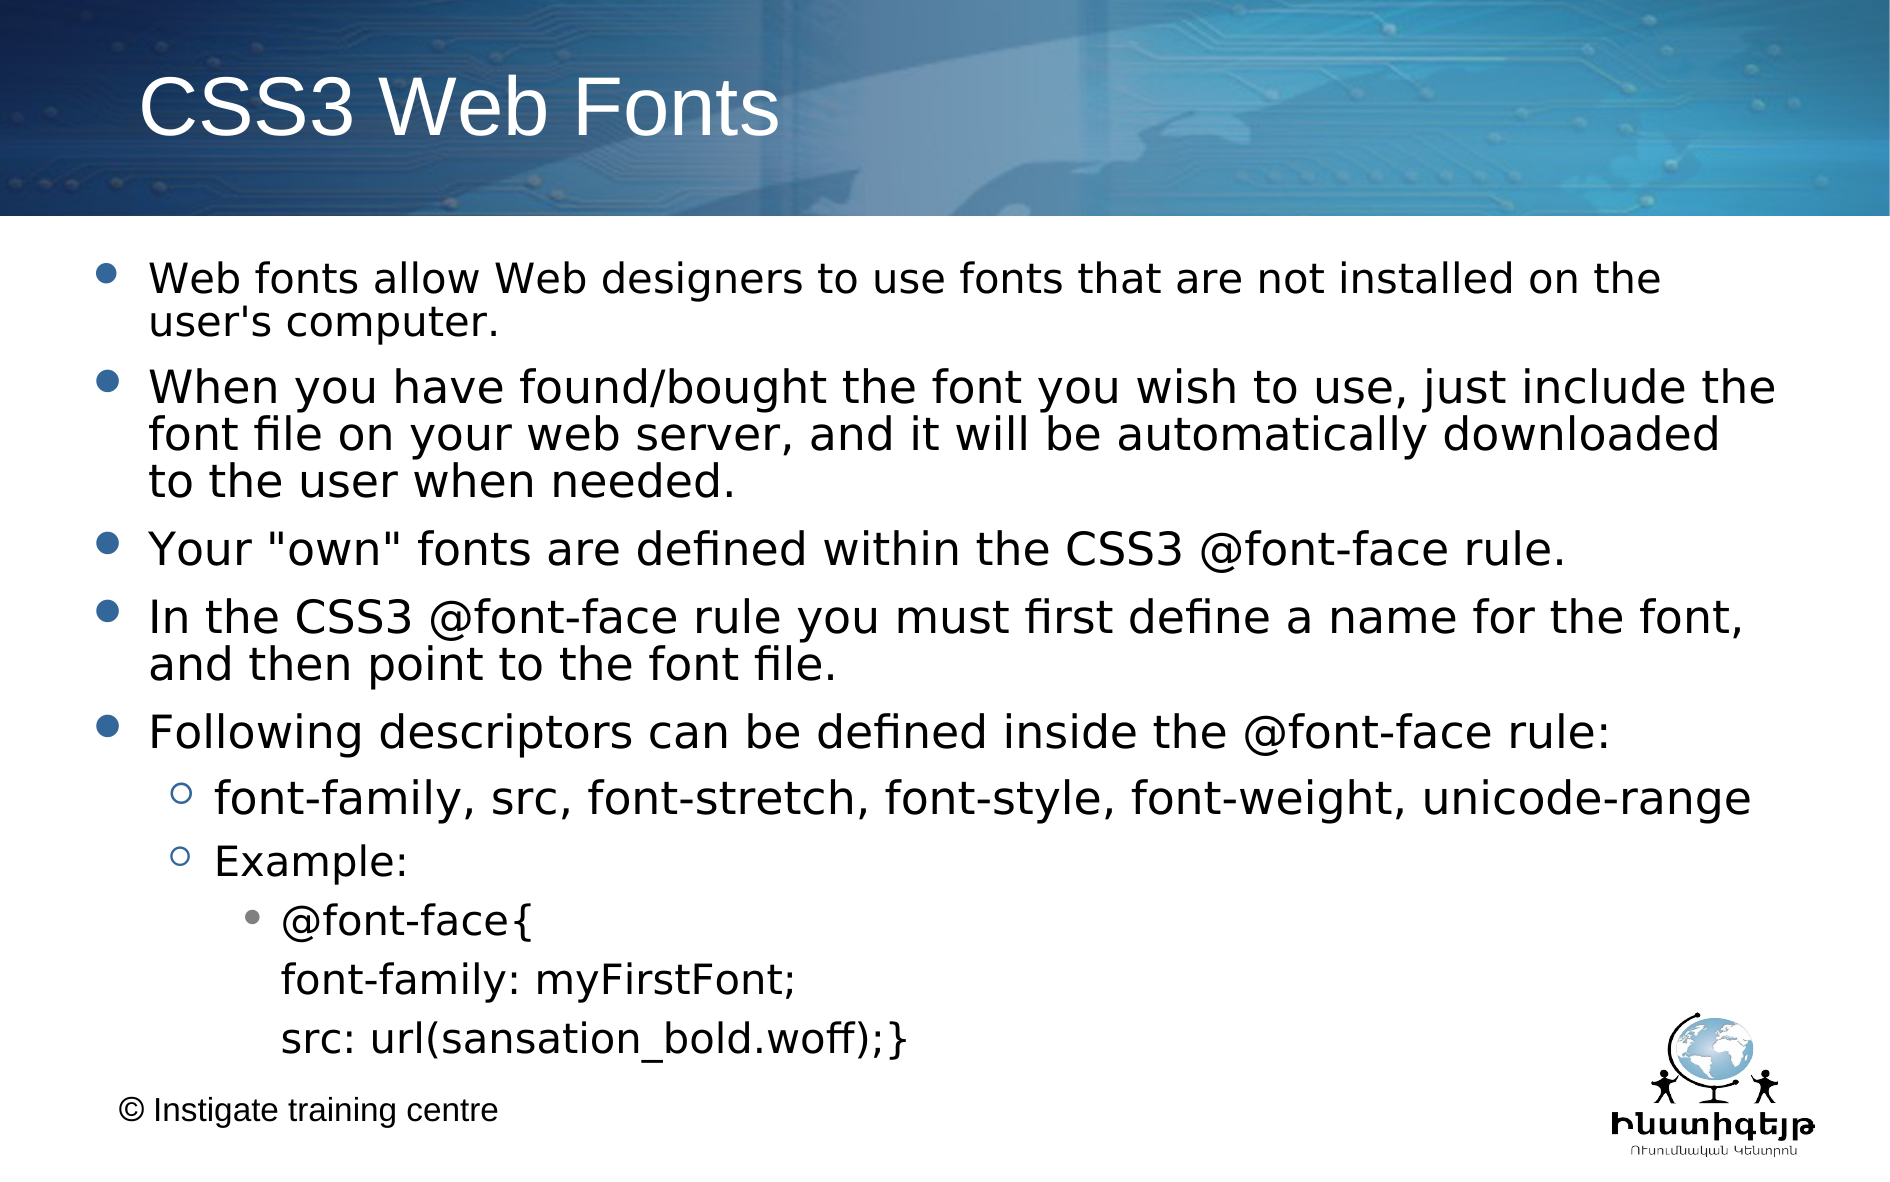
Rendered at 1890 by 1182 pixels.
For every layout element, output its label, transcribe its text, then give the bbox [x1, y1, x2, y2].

list Web fonts allow Web designers to use fonts that are not installed on the user's computer. When you have found/bought the font you wish to use, just include the font file on your web server, and it will be automatically downloaded to the user when needed. Your "own" fonts are defined within the CSS3 @font-face rule. In the CSS3 @font-face rule you must first define a name for the font, and then point to the font file. Following descriptors can be defined inside the @font-face rule: font-family, src, font-stretch, font-style, font-weight, unicode-range Example: @font-face{ font-family: myFirstFont; src: url(sansation_bold.woff);} [93, 258, 1783, 283]
picture [1612, 1012, 1815, 1157]
picture [0, 0, 1890, 216]
